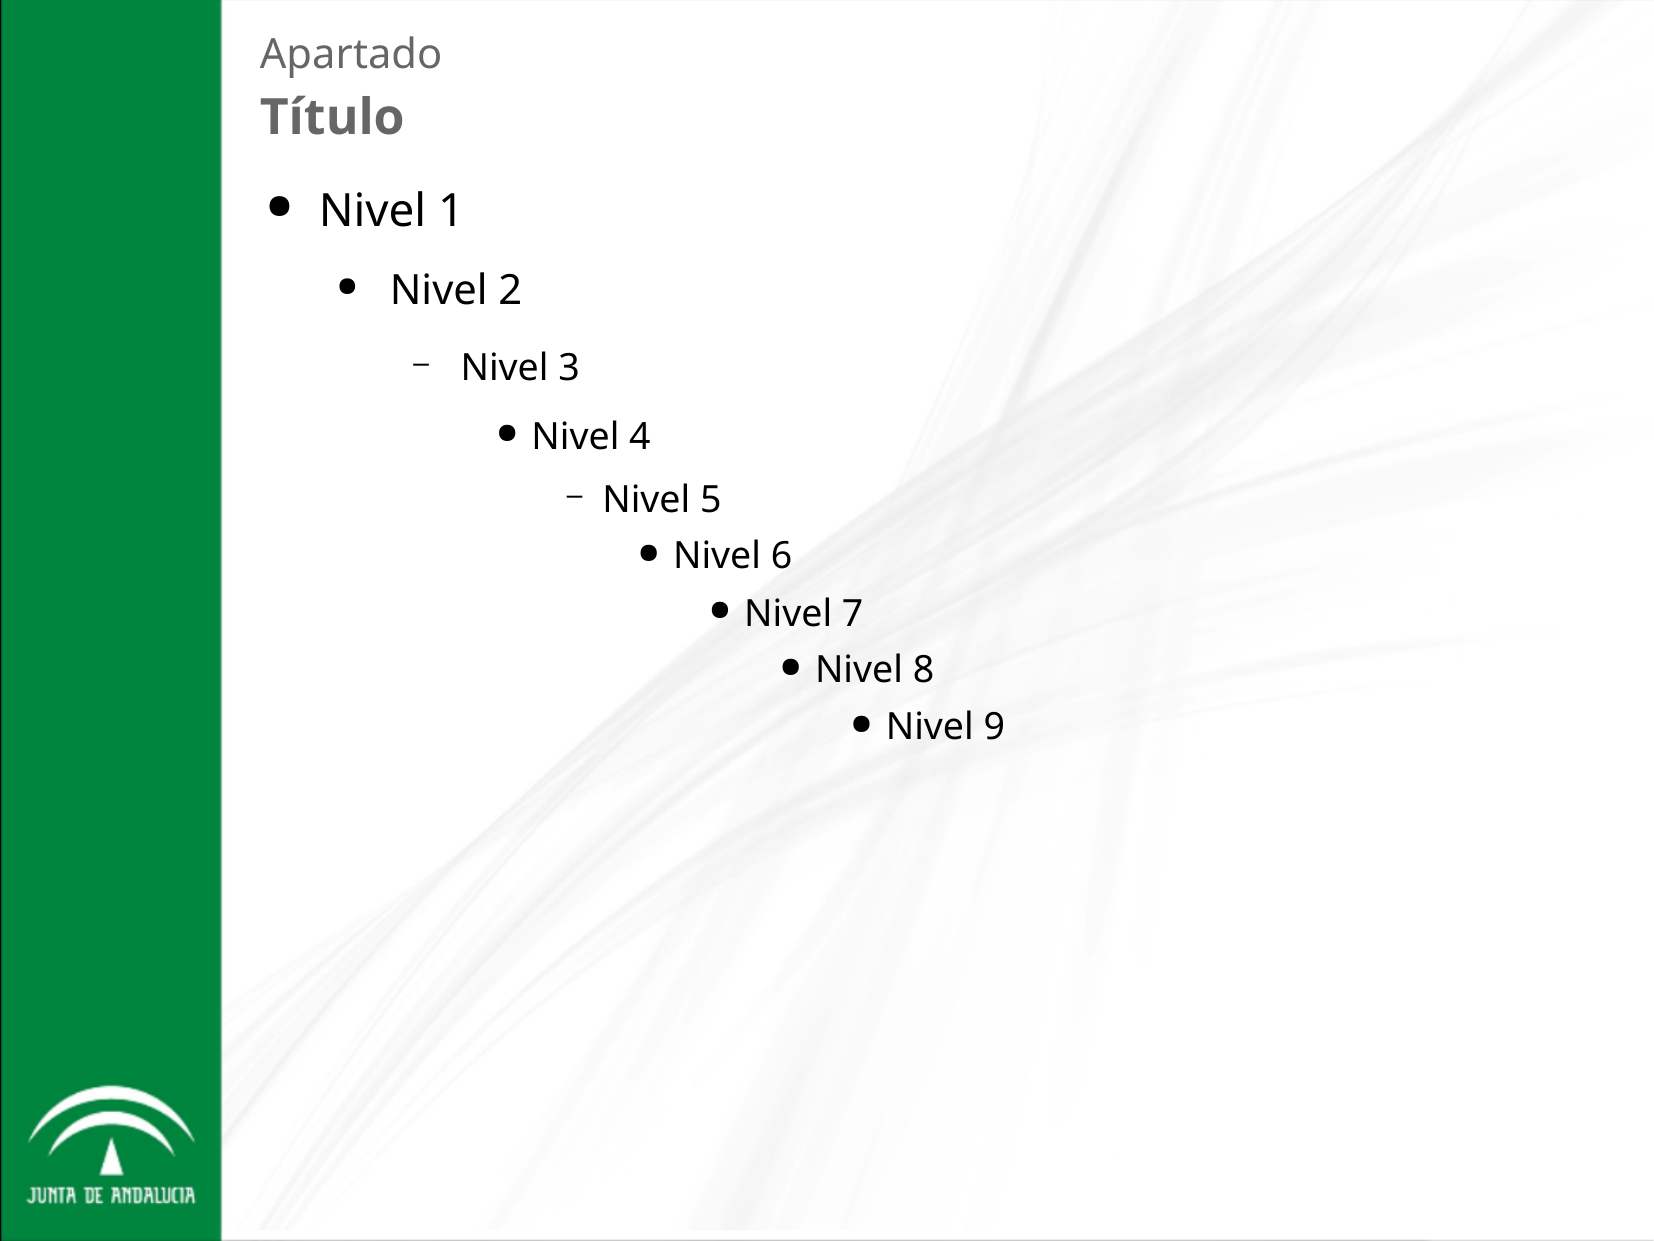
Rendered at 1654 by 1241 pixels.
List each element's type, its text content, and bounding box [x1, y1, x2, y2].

picture [0, 0, 1654, 1241]
title Apartado Título [259, 35, 1577, 139]
list Nivel 1 Nivel 2 Nivel 3 Nivel 4 Nivel 5 Nivel 6 Nivel 7 Nivel 8 Nivel 9 [248, 177, 1565, 1123]
